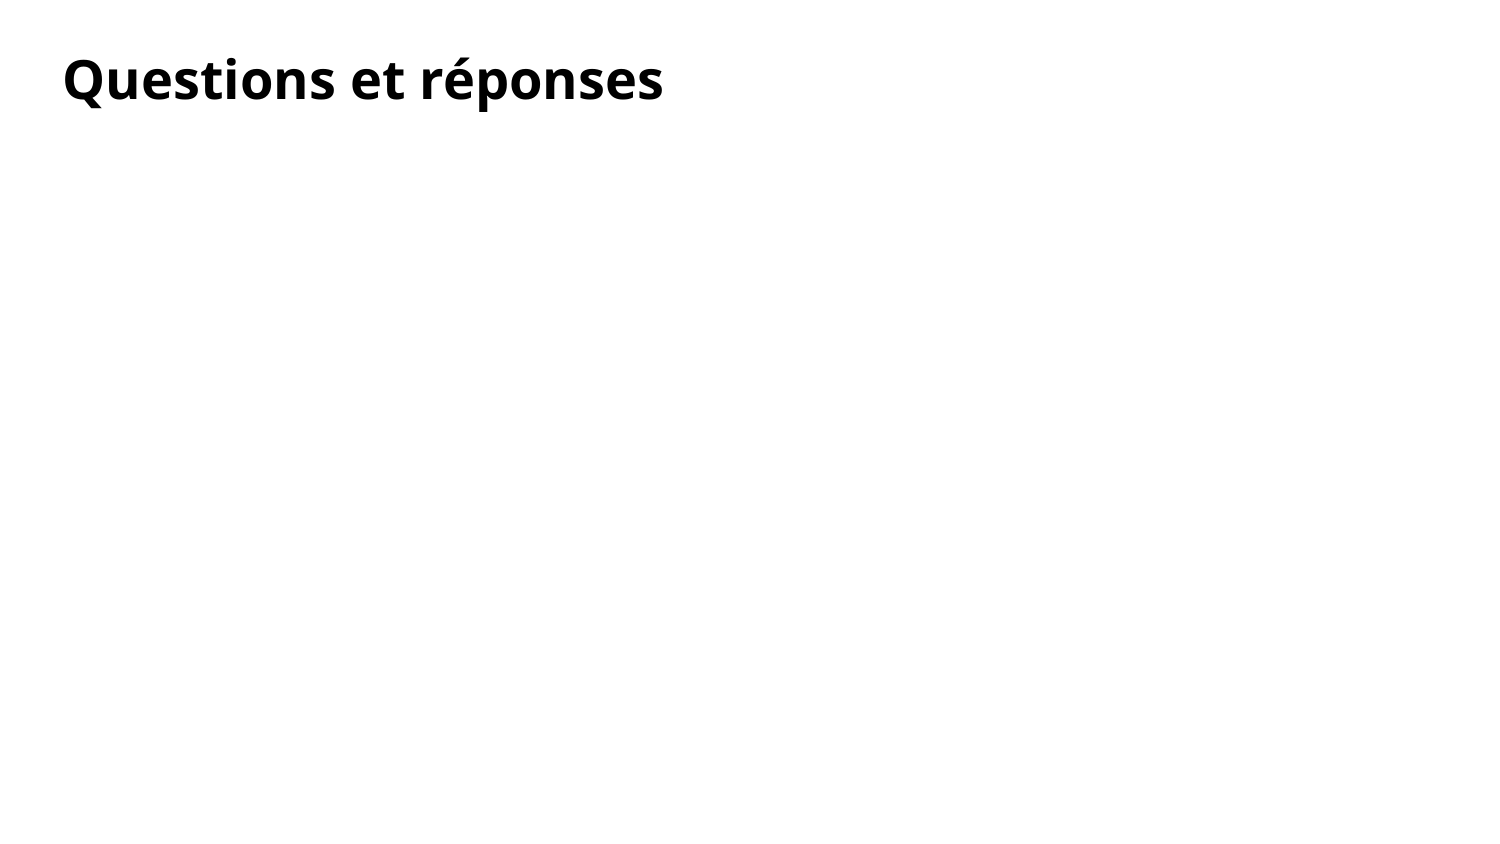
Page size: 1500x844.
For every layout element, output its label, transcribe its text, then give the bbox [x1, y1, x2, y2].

text_box Questions et réponses [51, 41, 1318, 112]
